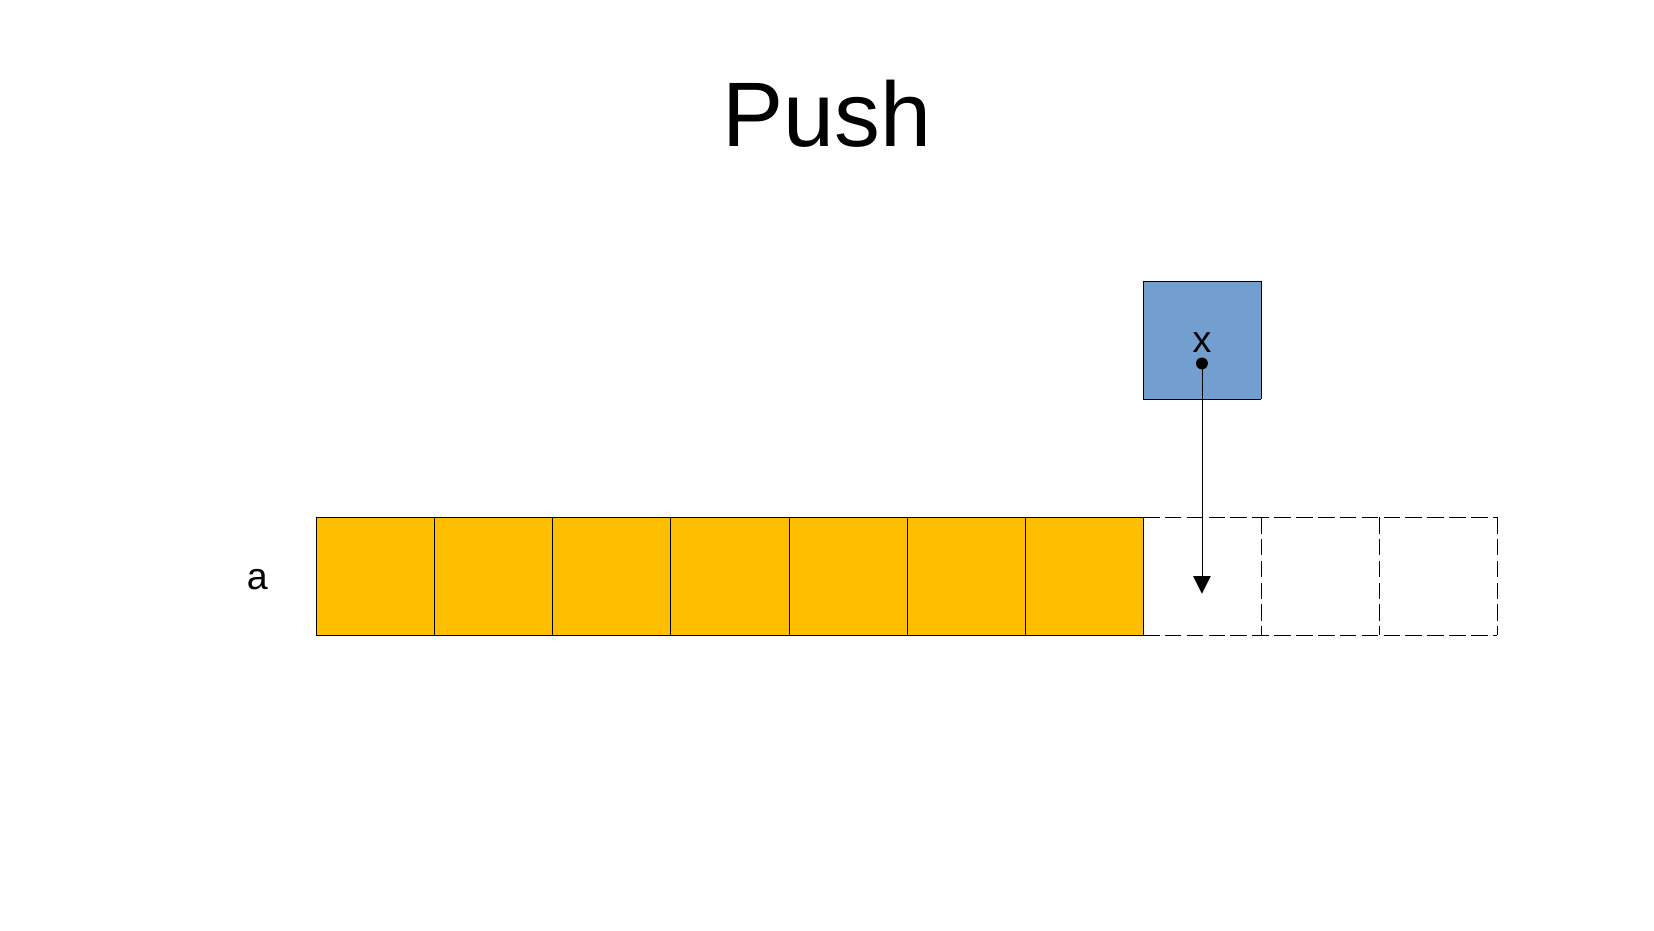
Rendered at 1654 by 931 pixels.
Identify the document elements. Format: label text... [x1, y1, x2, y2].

table_cell [552, 636, 671, 753]
table_header [671, 193, 789, 281]
table_header [789, 193, 907, 281]
table_cell [1025, 636, 1143, 753]
table_cell [1203, 400, 1261, 517]
table_cell [1026, 518, 1143, 635]
table_cell [1143, 400, 1202, 517]
table_cell [671, 518, 789, 635]
table_cell [1025, 281, 1143, 399]
table_cell a [198, 517, 316, 635]
table_cell [316, 281, 434, 399]
table_cell [907, 399, 1025, 517]
table_cell [434, 281, 552, 399]
table_cell [553, 518, 670, 635]
table_cell [907, 636, 1025, 753]
table_header [1261, 193, 1379, 281]
table_header [434, 193, 552, 281]
table_header [1143, 193, 1261, 281]
table_header [907, 193, 1025, 281]
table_cell [198, 399, 316, 517]
table_cell [789, 636, 907, 753]
table_cell [908, 518, 1025, 635]
table_cell [789, 399, 907, 517]
table_cell [434, 636, 552, 753]
table_header [552, 193, 671, 281]
table_cell [1262, 281, 1379, 399]
table_cell [1379, 635, 1497, 753]
table_cell [1143, 635, 1261, 753]
title Push [82, 37, 1571, 193]
table_header [198, 193, 316, 281]
table_cell [317, 518, 434, 635]
table_cell [198, 635, 316, 753]
table_cell [552, 399, 671, 517]
table_cell [316, 399, 434, 517]
table_cell [1025, 399, 1143, 517]
table_header [316, 193, 434, 281]
table_cell [435, 518, 552, 635]
table_cell x [1144, 282, 1261, 399]
table_cell [1261, 399, 1379, 517]
table_cell [1144, 517, 1261, 635]
table_header [1025, 193, 1143, 281]
table_cell [789, 281, 907, 399]
table_cell [1261, 517, 1379, 635]
table_cell [1379, 399, 1497, 517]
table_cell [1261, 635, 1379, 753]
table_cell [316, 636, 434, 753]
table_cell [1379, 281, 1497, 399]
table_cell [907, 281, 1025, 399]
table_cell [198, 281, 316, 399]
table_header [1379, 193, 1497, 281]
table_cell [552, 281, 671, 399]
table_cell [1379, 517, 1497, 635]
table_cell [434, 399, 552, 517]
table_cell [790, 518, 907, 635]
table_cell [671, 399, 789, 517]
table_cell [671, 281, 789, 399]
table_cell [671, 636, 789, 753]
